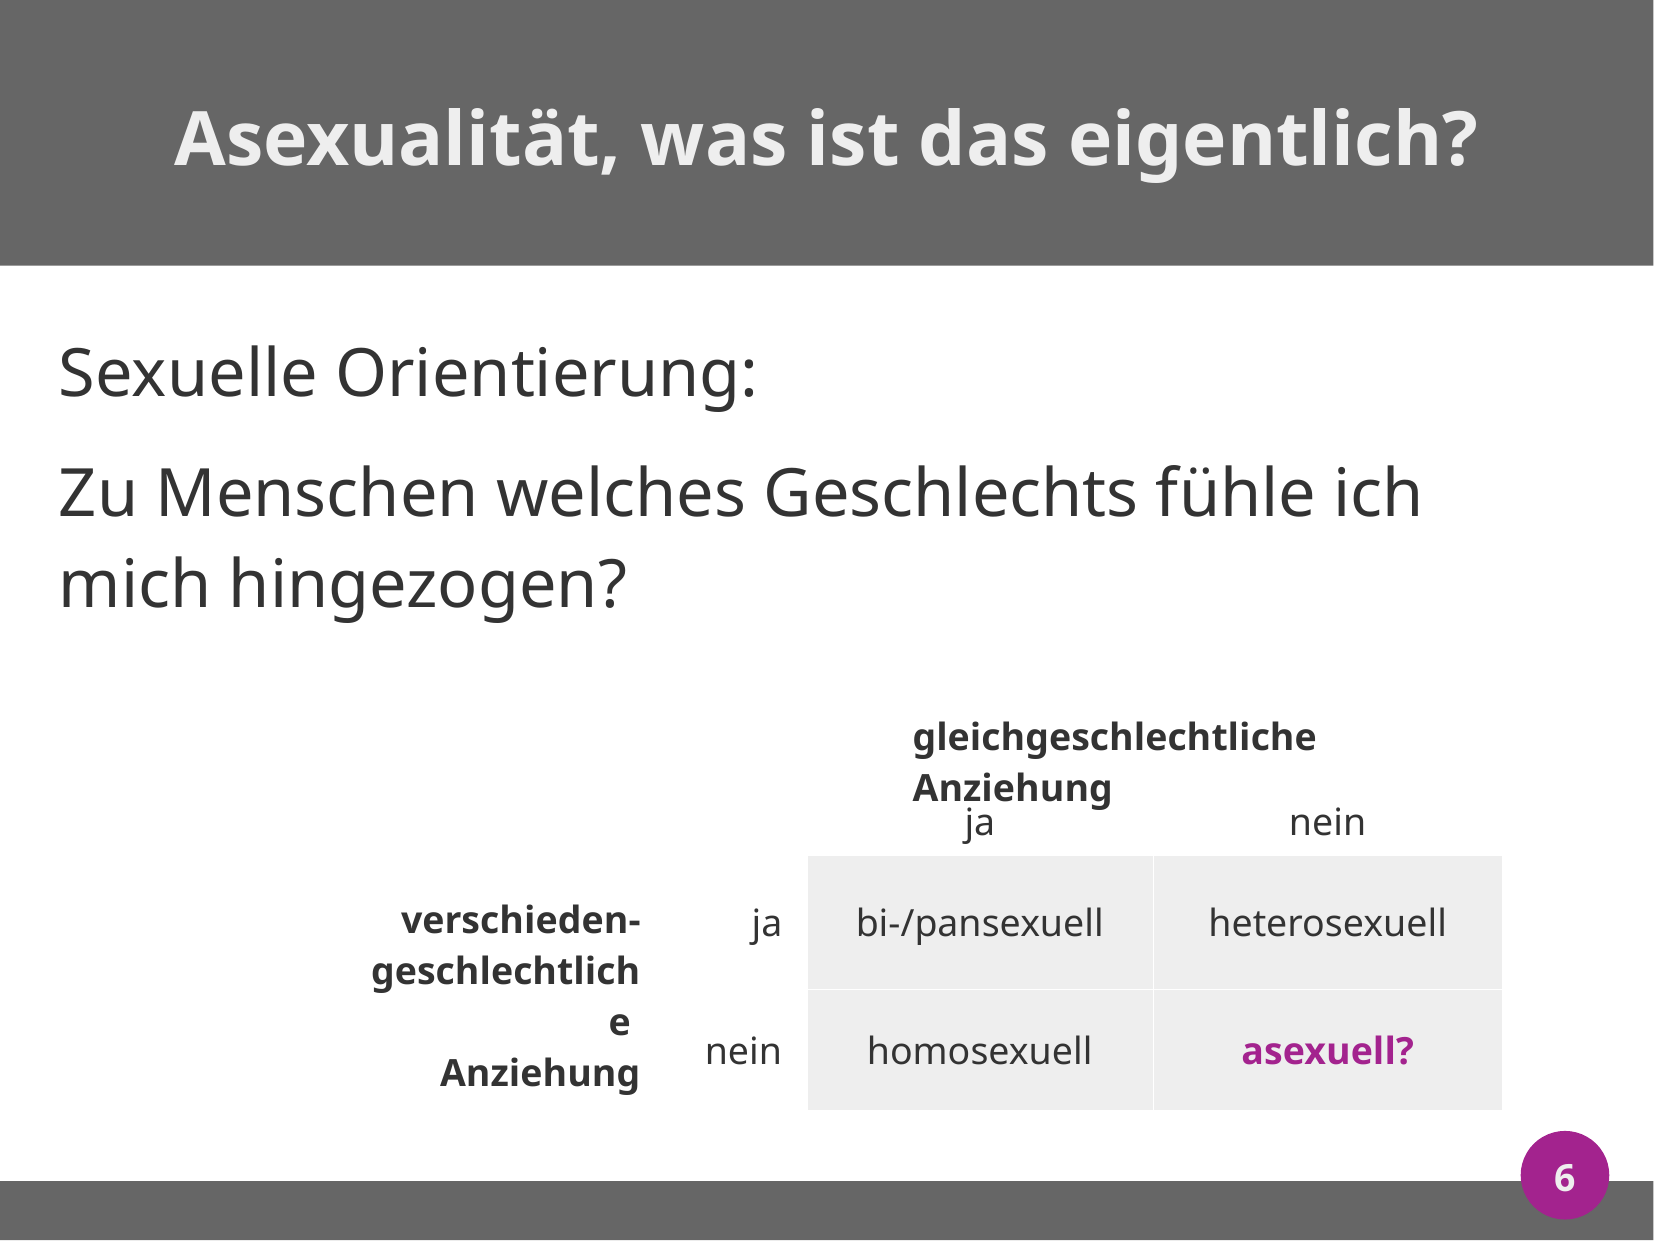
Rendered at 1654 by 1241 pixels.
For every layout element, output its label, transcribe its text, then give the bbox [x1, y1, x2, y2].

table_cell bi-/pansexuell [808, 856, 1153, 989]
table_cell asexuell? [1154, 990, 1502, 1110]
table_header [568, 721, 807, 855]
table_header ja [808, 721, 1153, 855]
title Asexualität, was ist das eigentlich? [59, 11, 1595, 260]
text_box verschieden- geschlechtliche Anziehung [336, 885, 656, 1080]
table_header ja [922, 780, 928, 790]
table_cell nein [568, 990, 807, 1110]
list Sexuelle Orientierung: Zu Menschen welches Geschlechts fühle ich mich hingezogen? [59, 324, 1595, 1152]
table_header nein [1154, 721, 1502, 855]
table_cell ja [568, 856, 807, 989]
table_cell homosexuell [808, 990, 1153, 1110]
table_cell heterosexuell [1154, 856, 1502, 989]
text_box gleichgeschlechtliche Anziehung [897, 702, 1465, 778]
